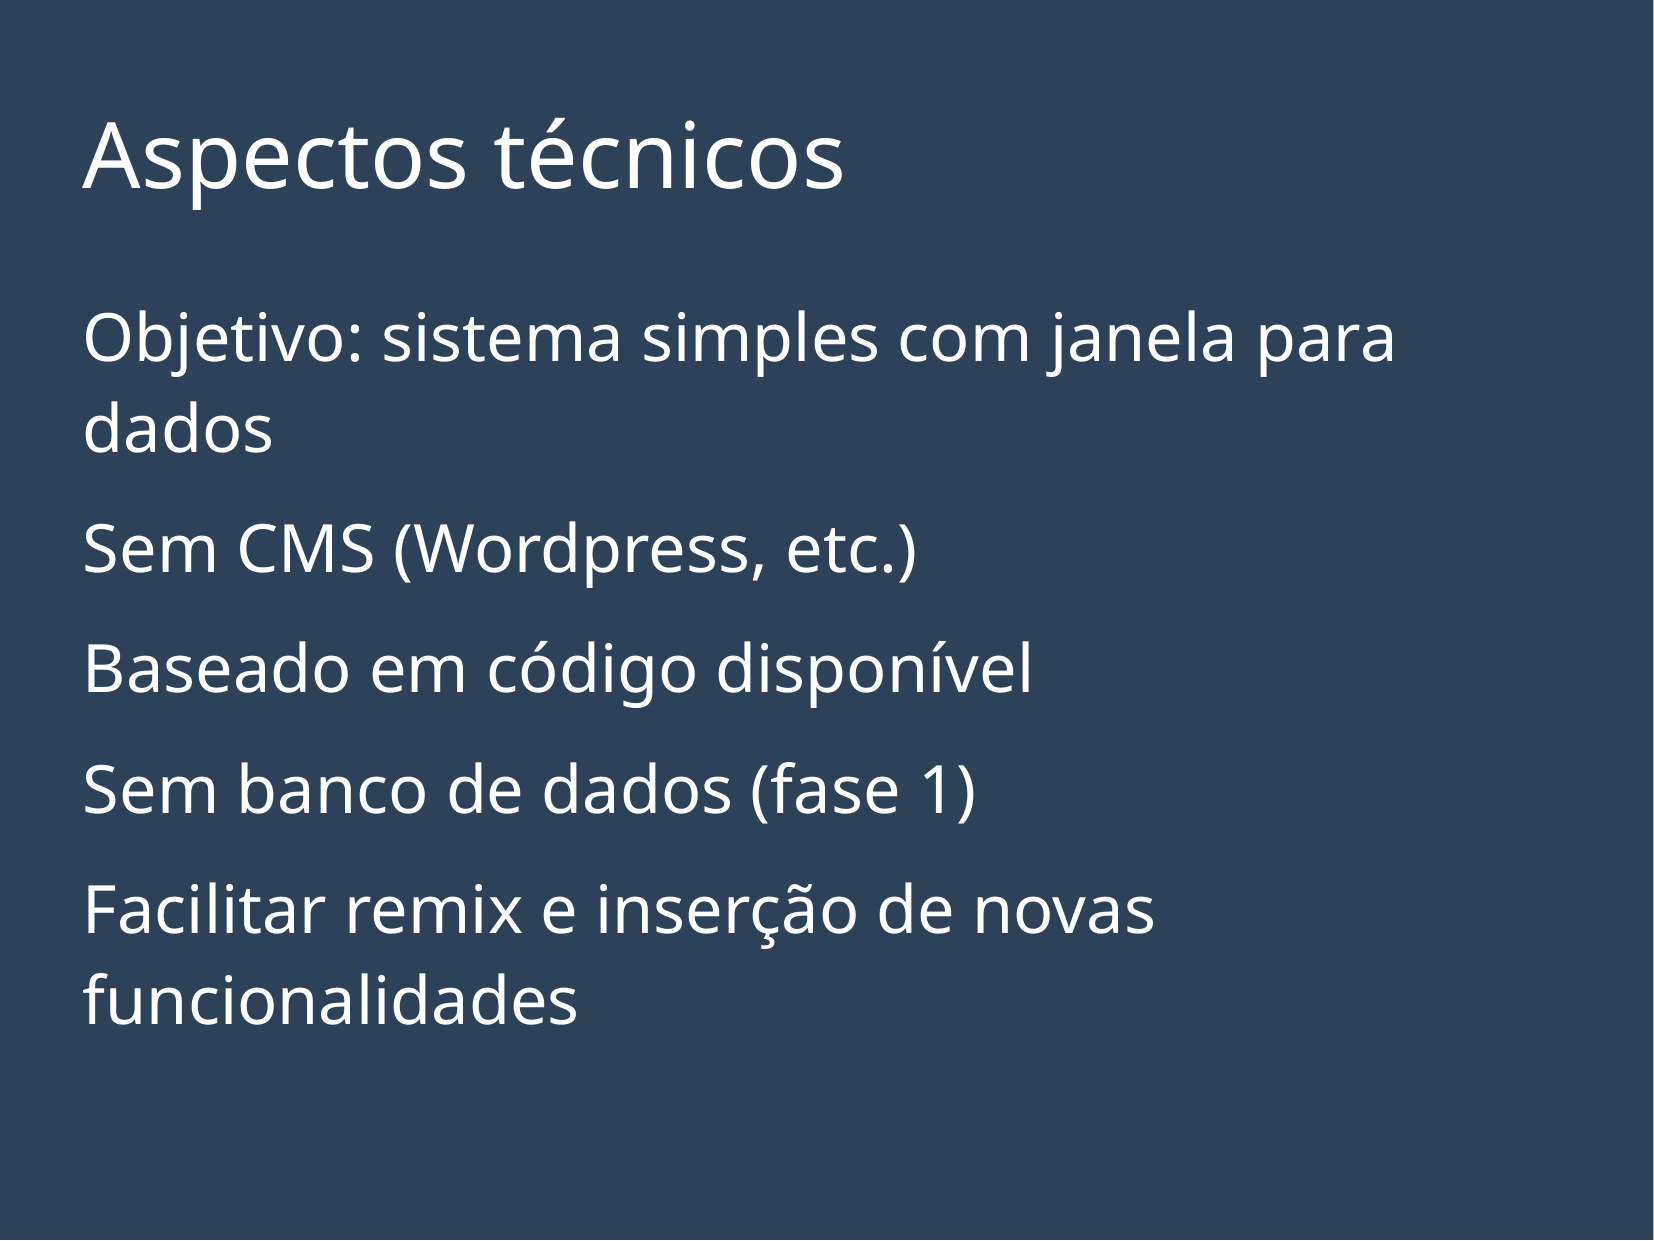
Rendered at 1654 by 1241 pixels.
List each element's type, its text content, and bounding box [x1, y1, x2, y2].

list Objetivo: sistema simples com janela para dados Sem CMS (Wordpress, etc.) Baseado em código disponível Sem banco de dados (fase 1) Facilitar remix e inserção de novas funcionalidades [82, 290, 1571, 1109]
title Aspectos técnicos [82, 49, 1571, 257]
